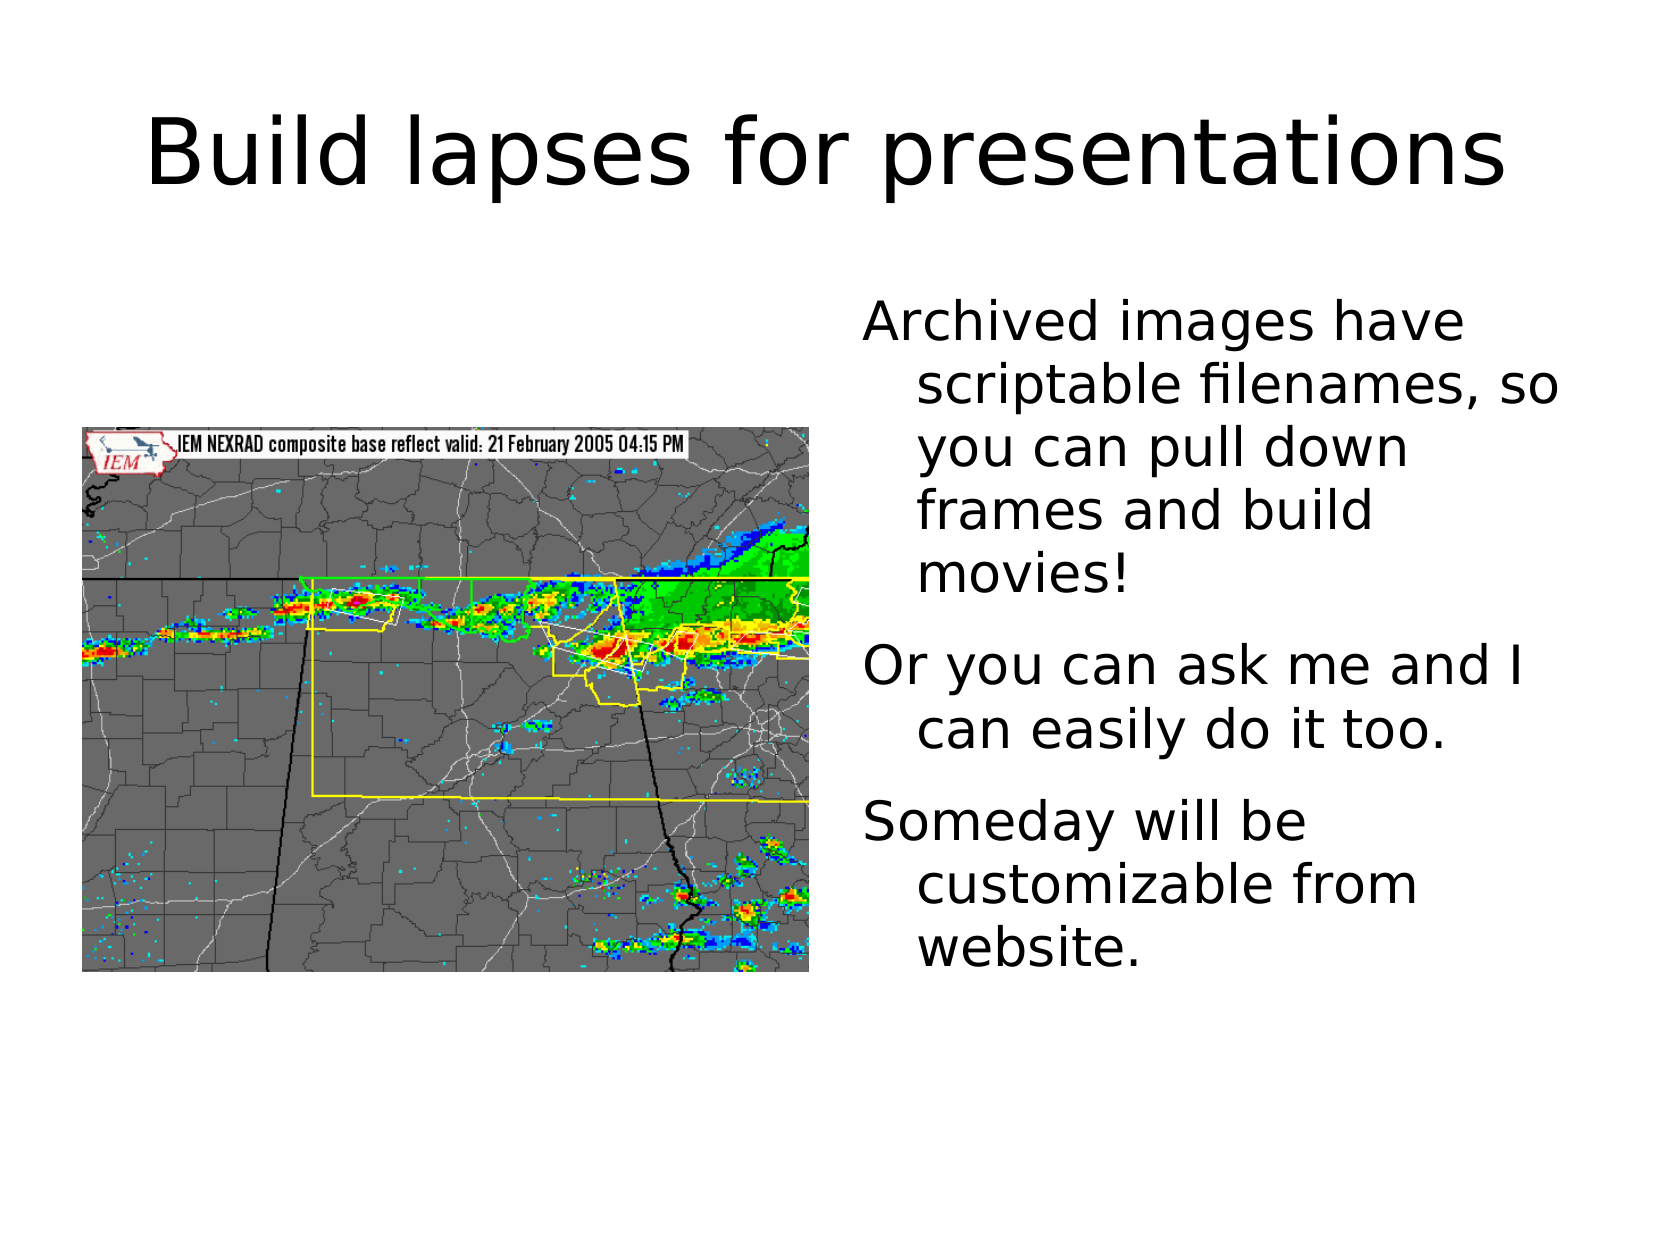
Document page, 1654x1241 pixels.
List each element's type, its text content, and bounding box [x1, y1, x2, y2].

title Build lapses for presentations [82, 49, 1571, 257]
picture [82, 427, 809, 972]
list Archived images have scriptable filenames, so you can pull down frames and build movies! Or you can ask me and I can easily do it too. Someday will be customizable from website. [845, 290, 1572, 1109]
